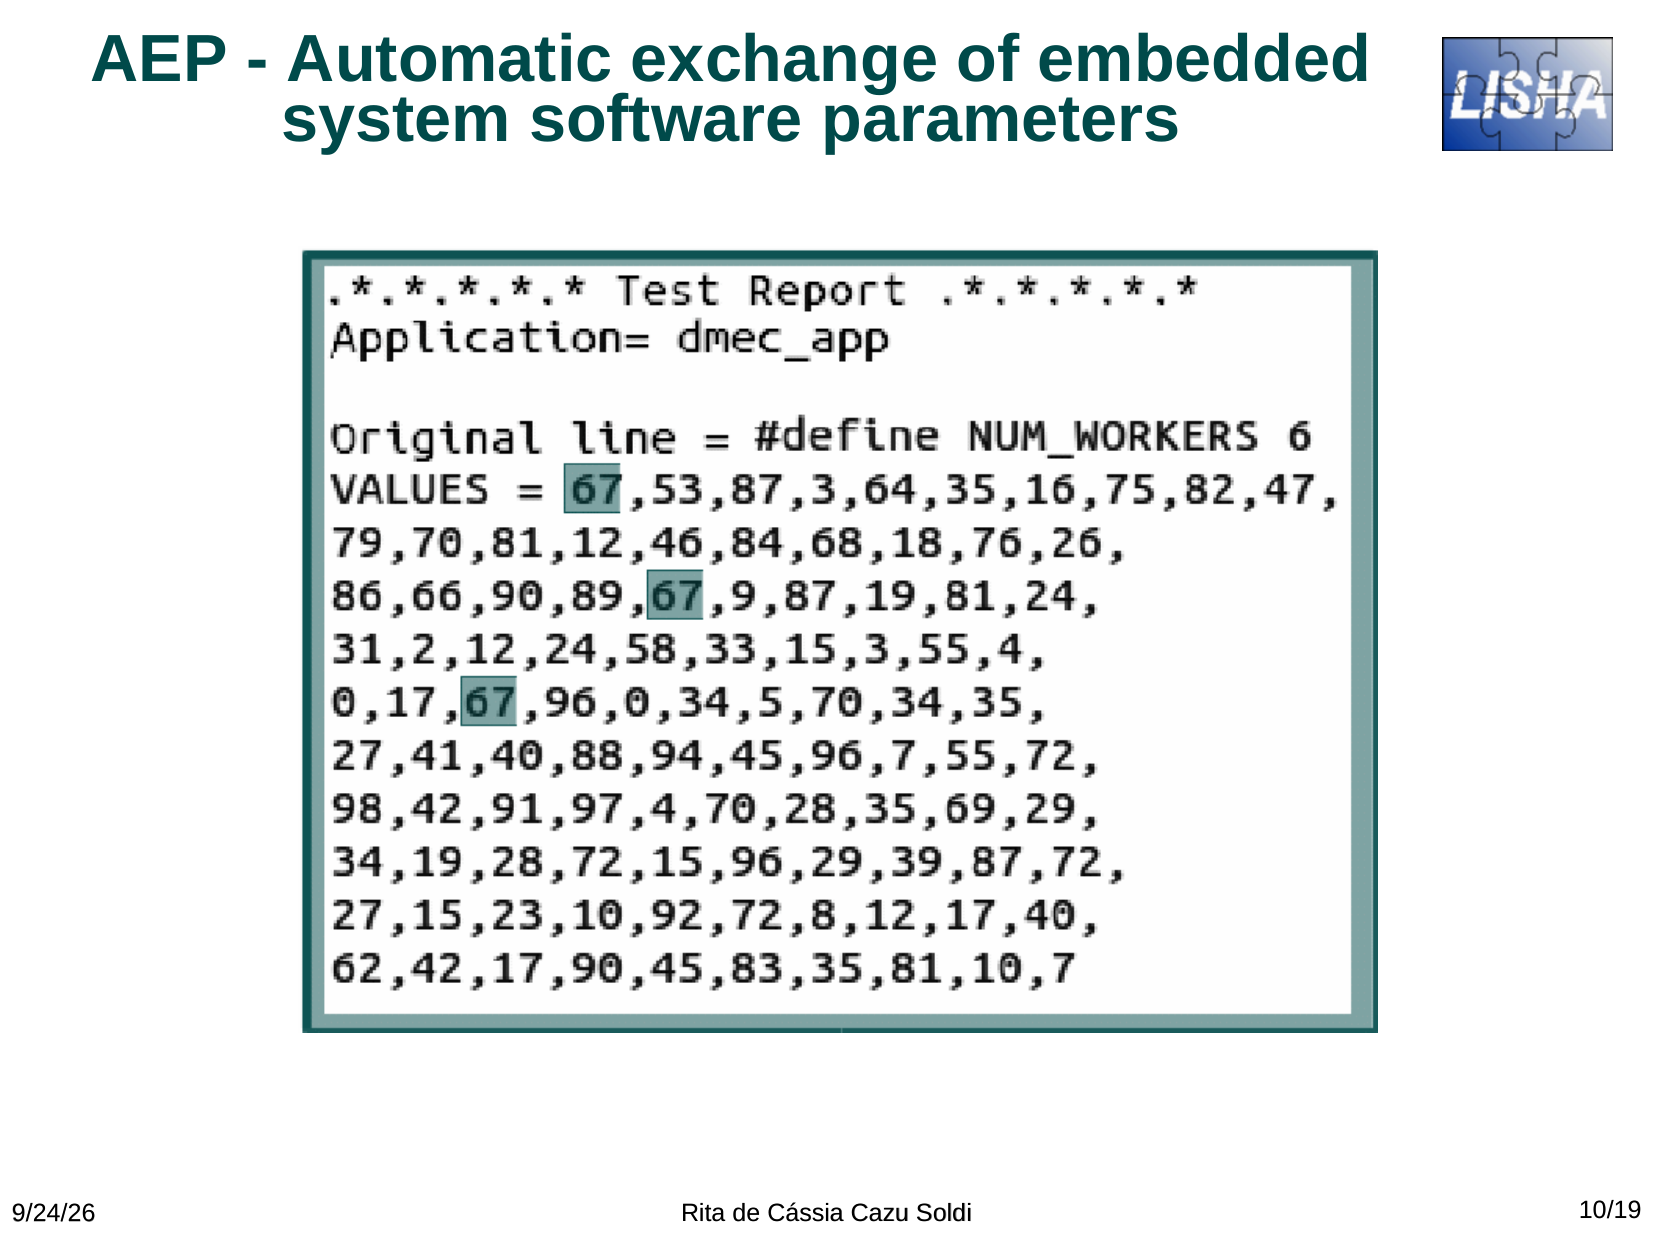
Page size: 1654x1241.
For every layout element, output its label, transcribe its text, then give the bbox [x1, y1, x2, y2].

picture [298, 246, 1378, 1033]
picture [1442, 37, 1613, 151]
title AEP - Automatic exchange of embedded system software parameters [37, 16, 1426, 172]
